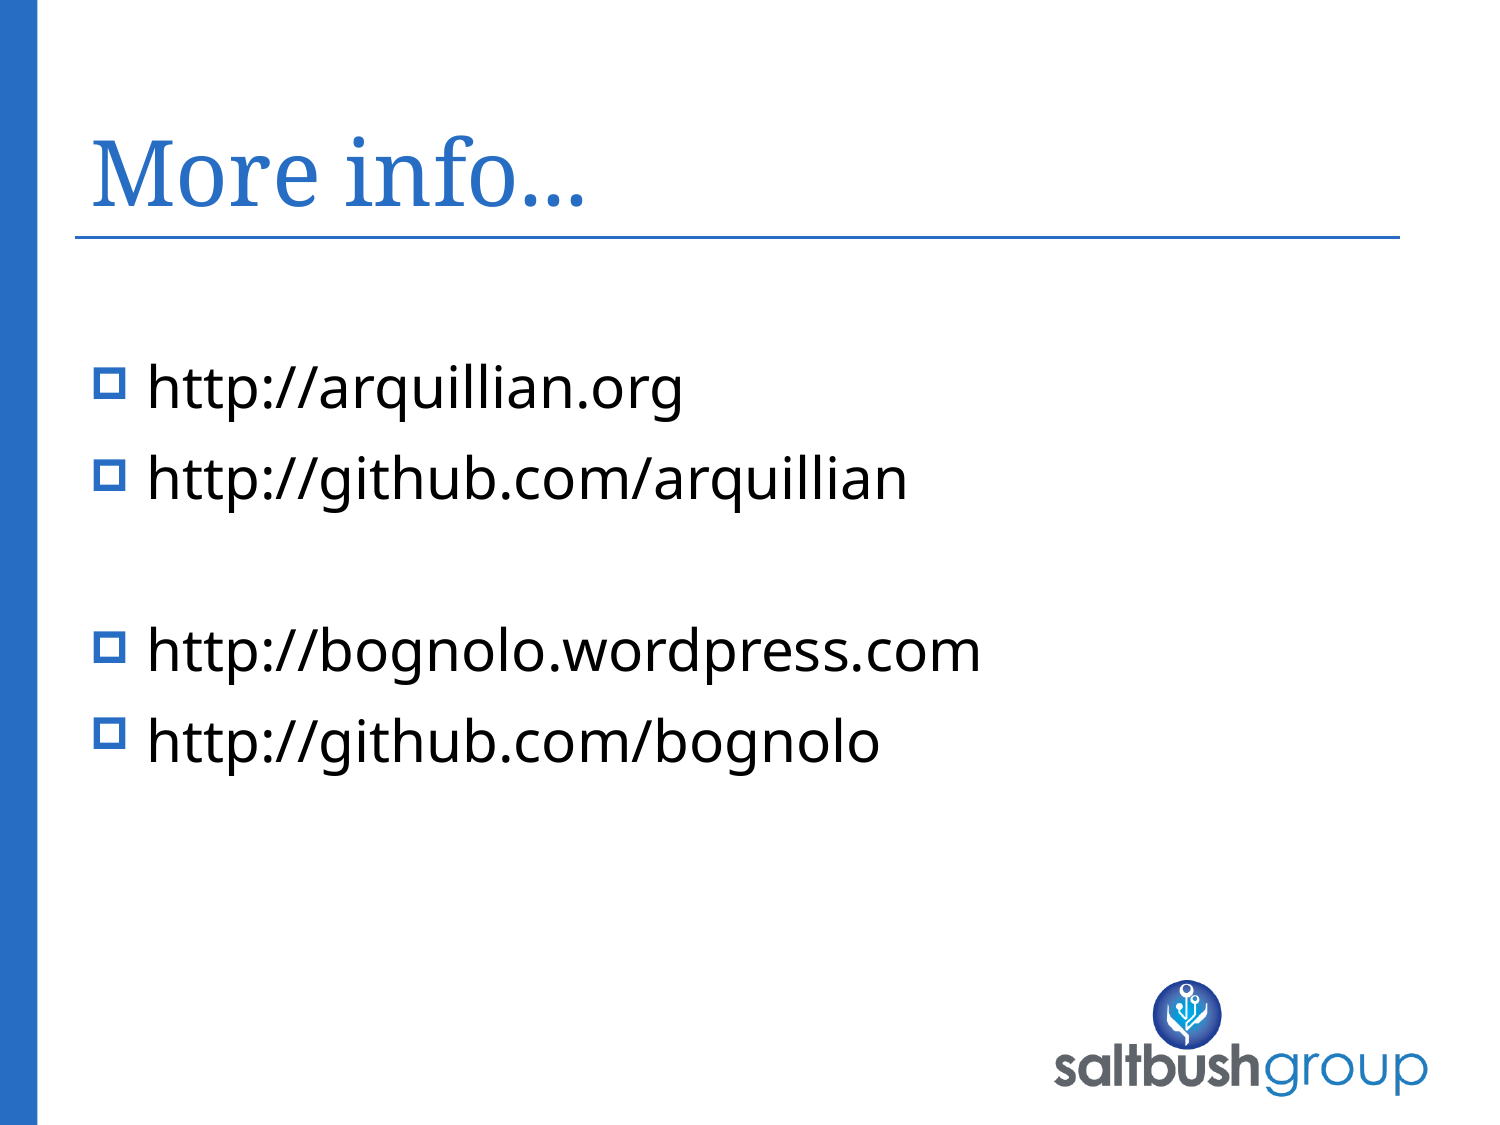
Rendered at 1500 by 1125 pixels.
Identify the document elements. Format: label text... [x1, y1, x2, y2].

title More info... [75, 45, 1425, 233]
list http://arquillian.org http://github.com/arquillian http://bognolo.wordpress.com http://github.com/bognolo [75, 342, 1425, 1006]
picture [1054, 980, 1430, 1102]
